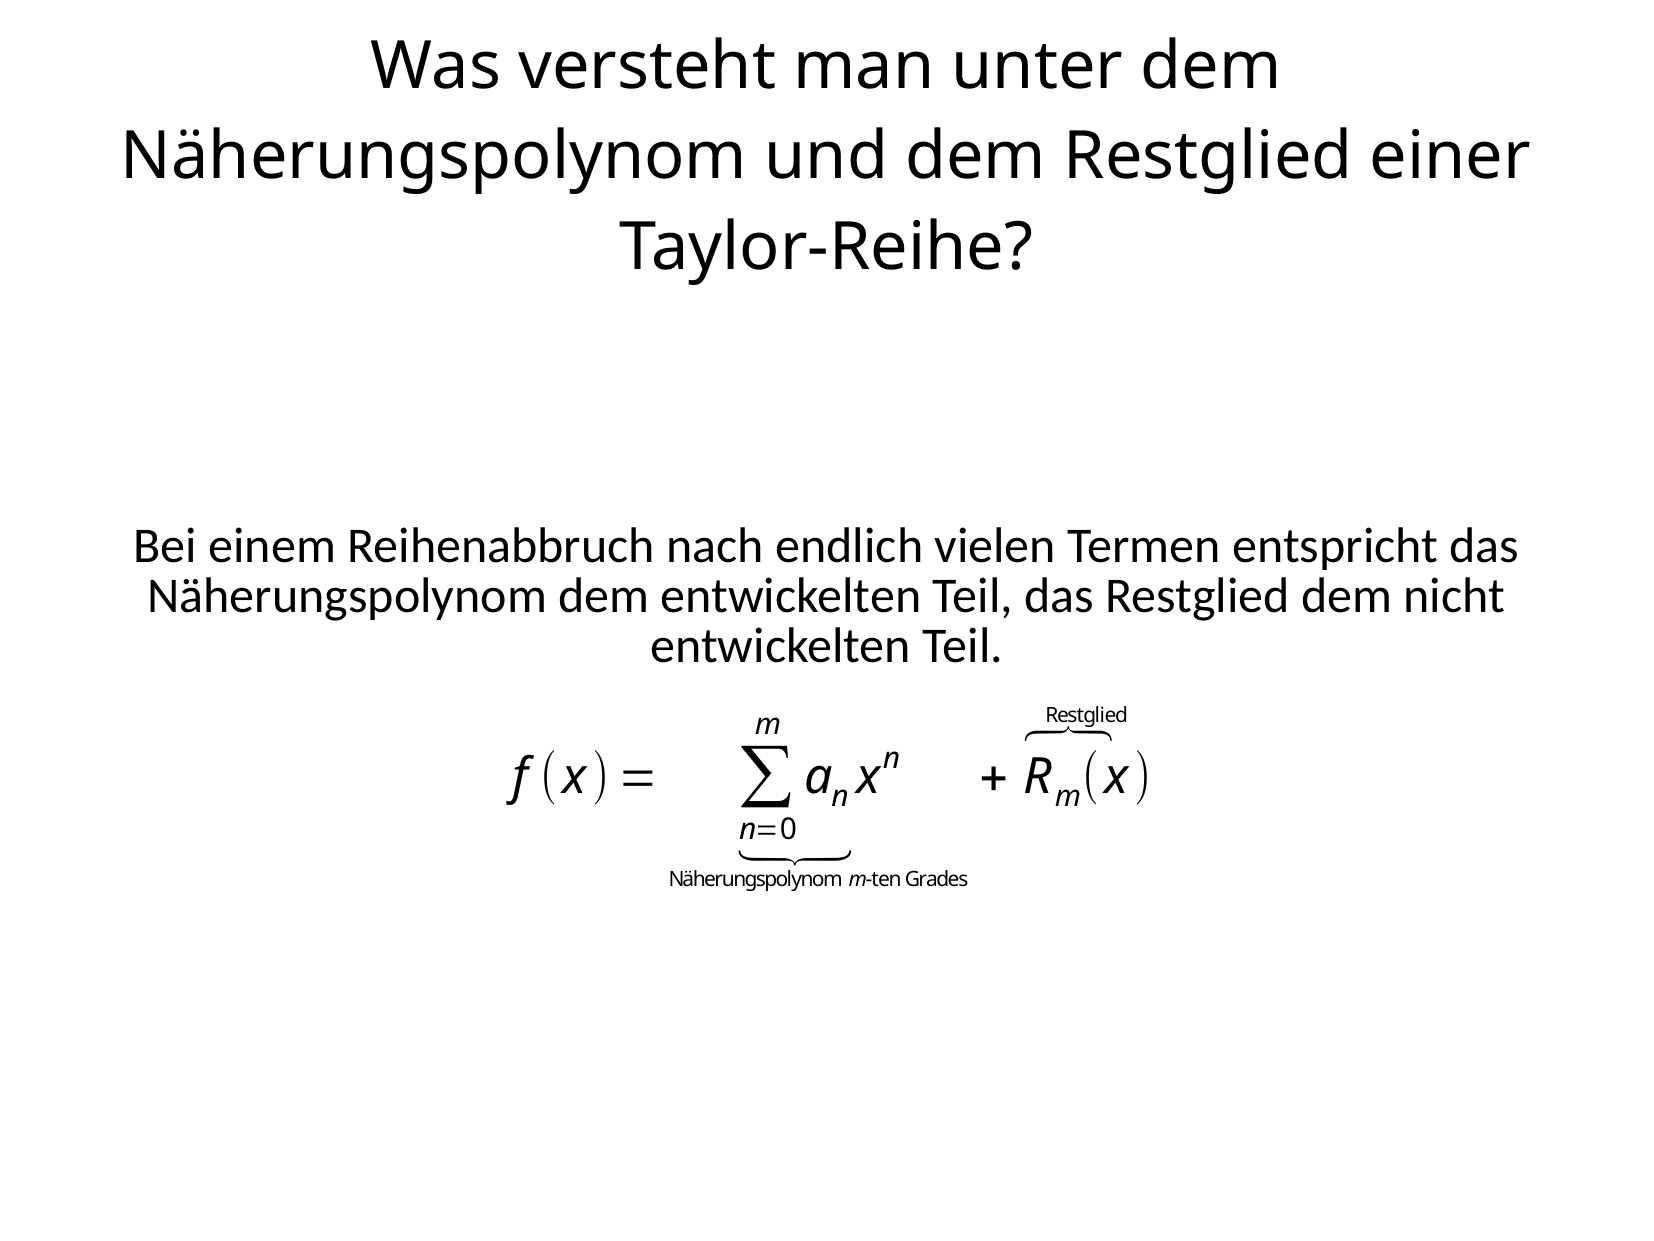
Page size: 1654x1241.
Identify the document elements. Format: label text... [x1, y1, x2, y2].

chart [496, 701, 1157, 893]
subtitle Bei einem Reihenabbruch nach endlich vielen Termen entspricht das Näherungspolynom dem entwickelten Teil, das Restglied dem nicht entwickelten Teil. [82, 290, 1571, 1010]
title Was versteht man unter dem Näherungspolynom und dem Restglied einer Taylor-Reihe? [82, 49, 1571, 257]
